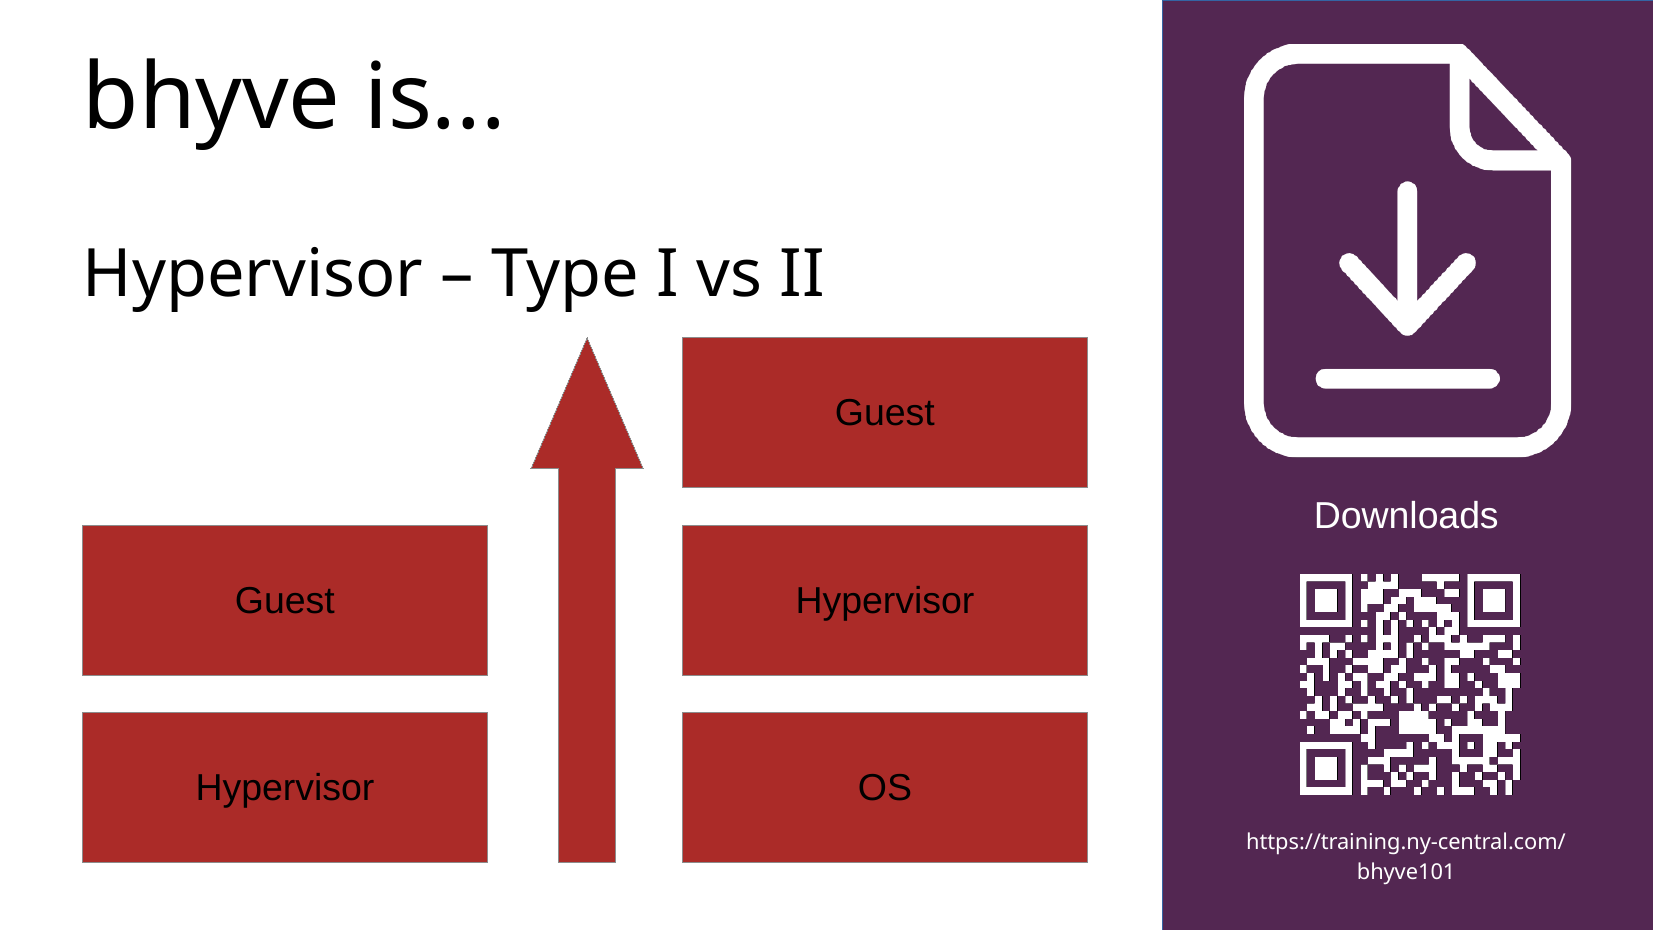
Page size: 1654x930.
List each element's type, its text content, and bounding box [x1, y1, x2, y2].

text_box Guest [82, 525, 488, 676]
text_box Downloads [1237, 487, 1576, 638]
text_box OS [682, 712, 1088, 863]
text_box Hypervisor [682, 525, 1088, 676]
text_box [1162, 0, 1653, 930]
text_box [530, 337, 644, 863]
title bhyve is... [82, 37, 1571, 150]
picture [1200, 44, 1613, 458]
text_box Hypervisor [82, 712, 488, 863]
subtitle Hypervisor – Type I vs II [82, 224, 1126, 825]
text_box Guest [682, 337, 1088, 488]
text_box https://training.ny-central.com/bhyve101 [1200, 819, 1613, 930]
picture [1268, 543, 1550, 826]
